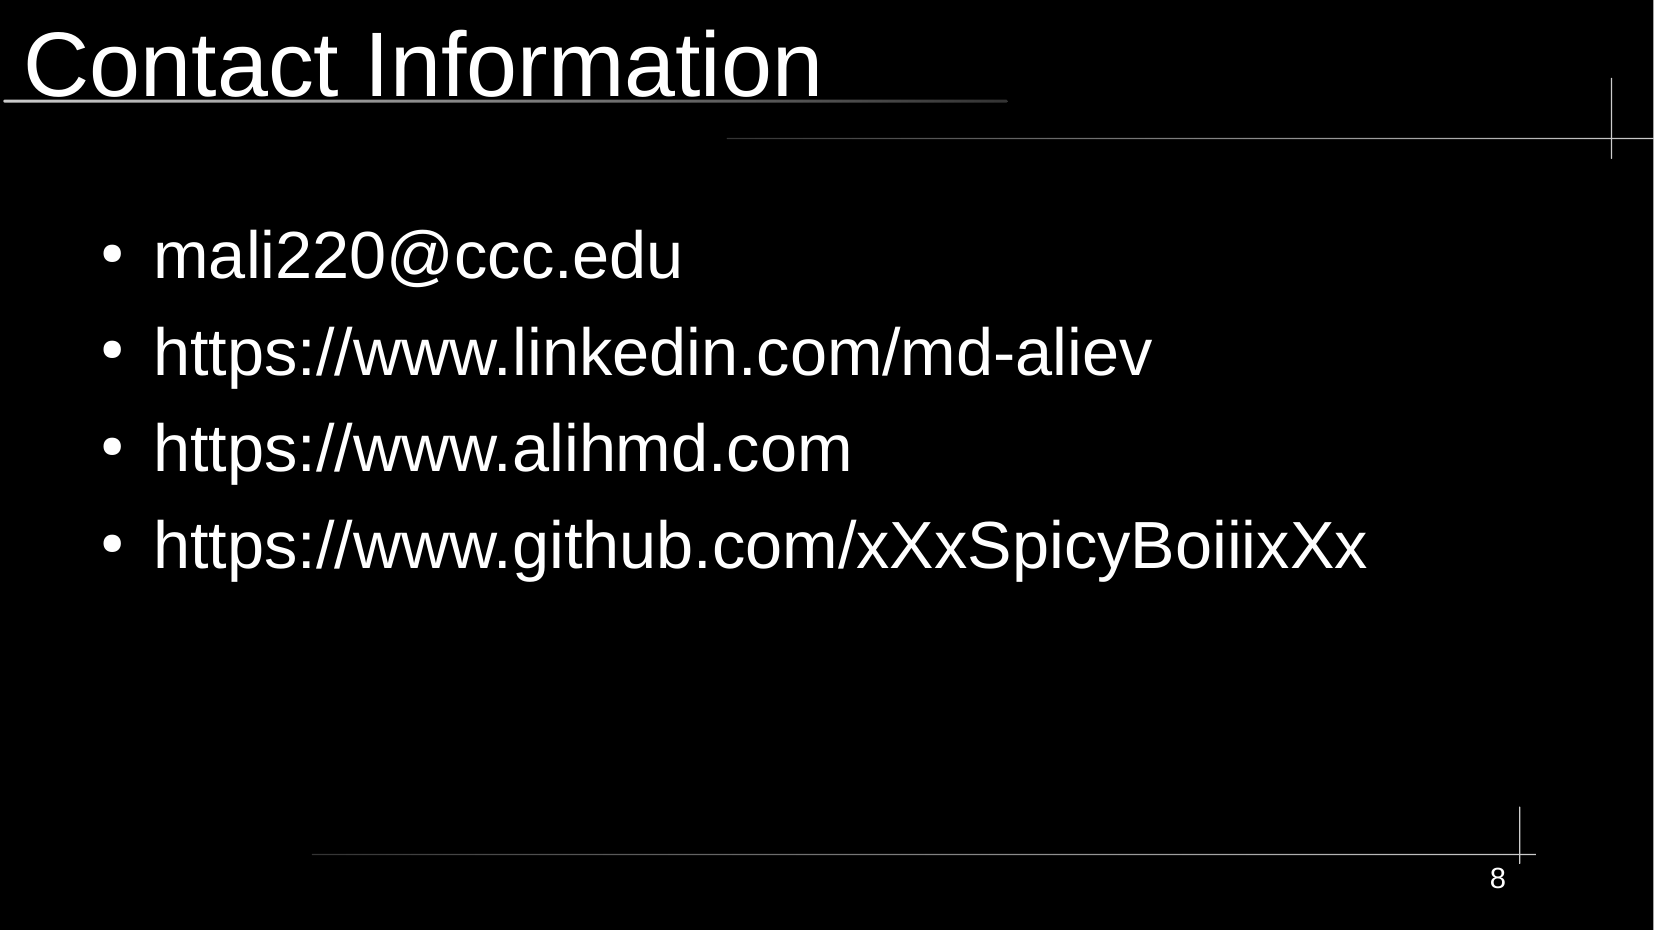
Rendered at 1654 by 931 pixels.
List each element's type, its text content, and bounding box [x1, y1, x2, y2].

title Contact Information [23, 11, 1589, 119]
list mali220@ccc.edu https://www.linkedin.com/md-aliev https://www.alihmd.com https://www.github.com/xXxSpicyBoiiixXx [82, 217, 1571, 851]
